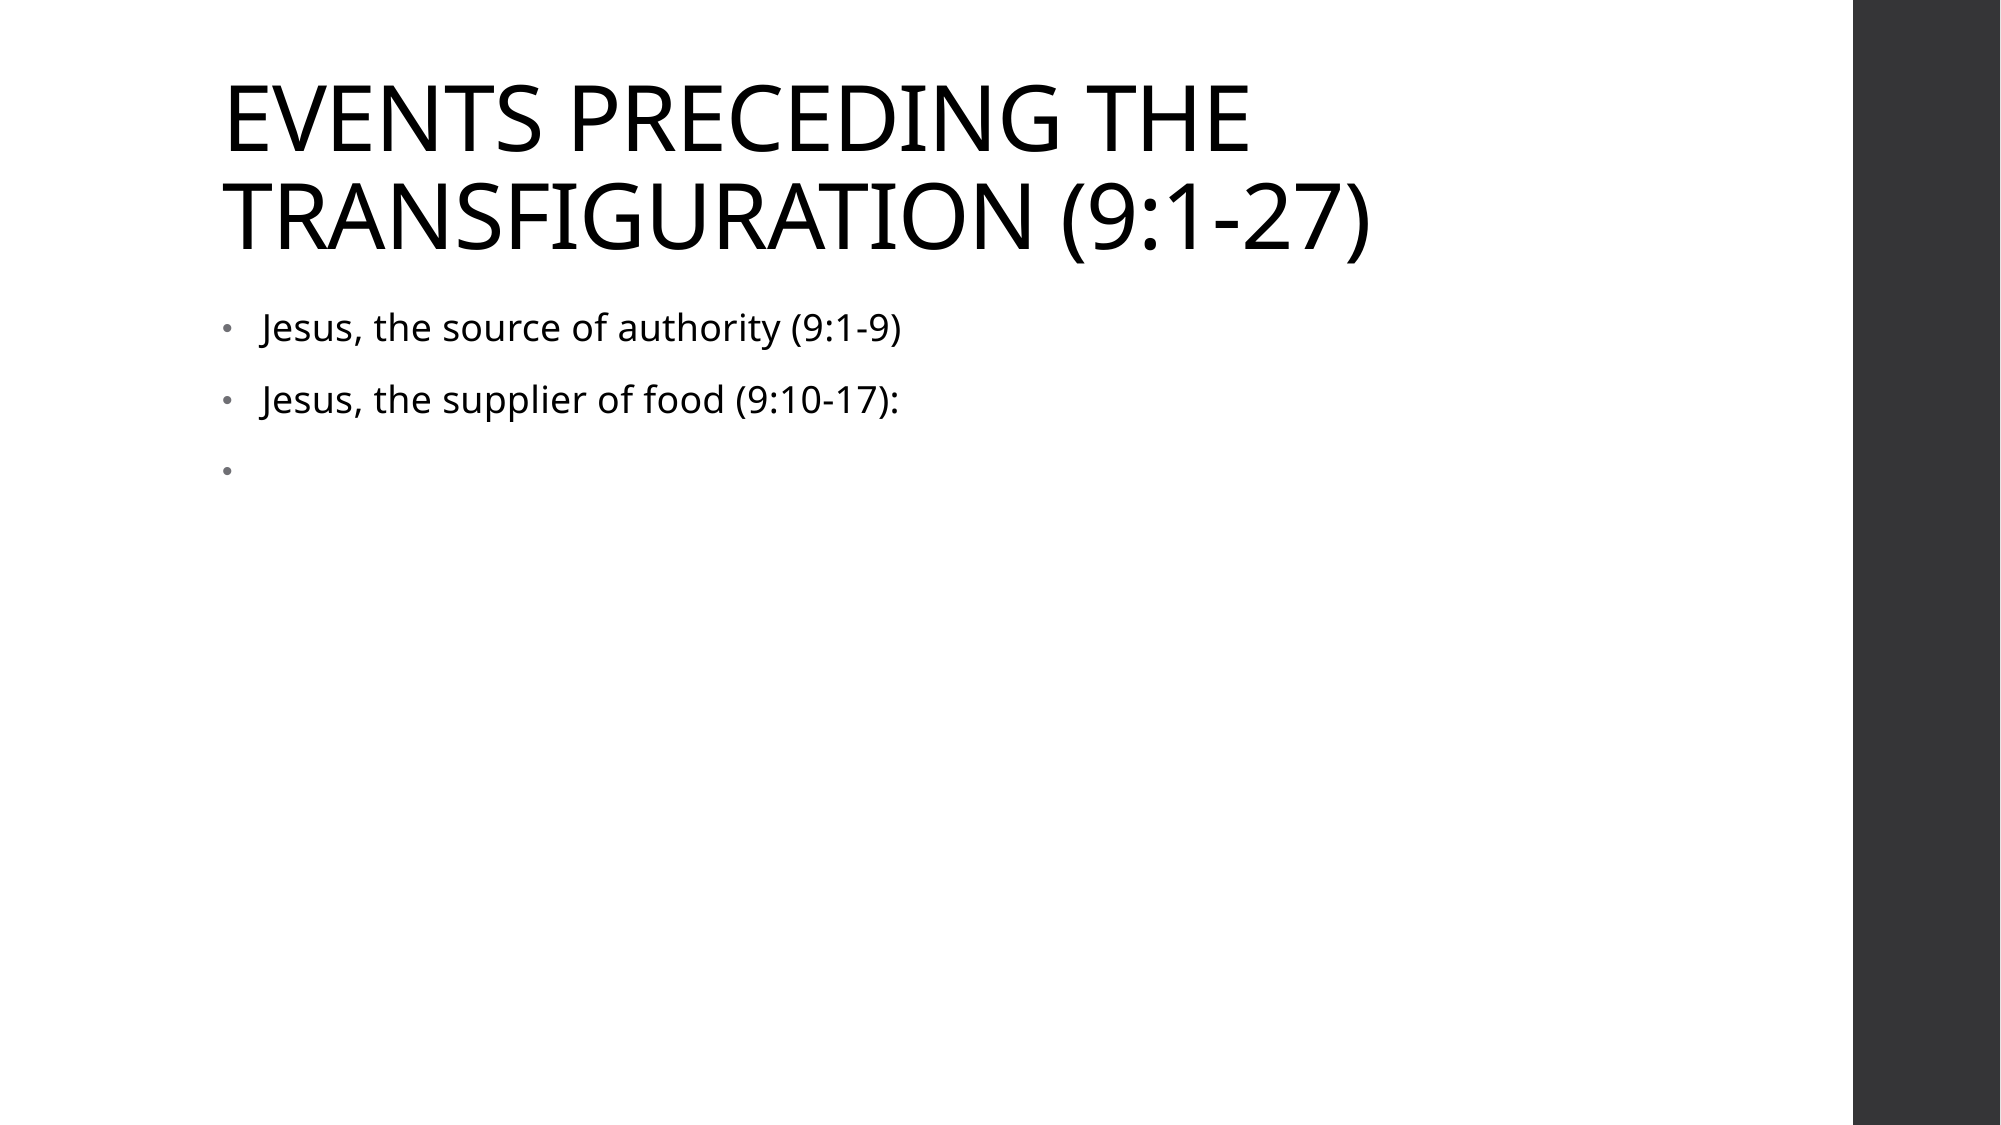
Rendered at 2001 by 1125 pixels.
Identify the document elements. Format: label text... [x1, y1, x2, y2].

title EVENTS PRECEDING THE TRANSFIGURATION (9:1-27) [206, 60, 1797, 278]
list Jesus, the source of authority (9:1-9) Jesus, the supplier of food (9:10-17): [206, 299, 1617, 1014]
